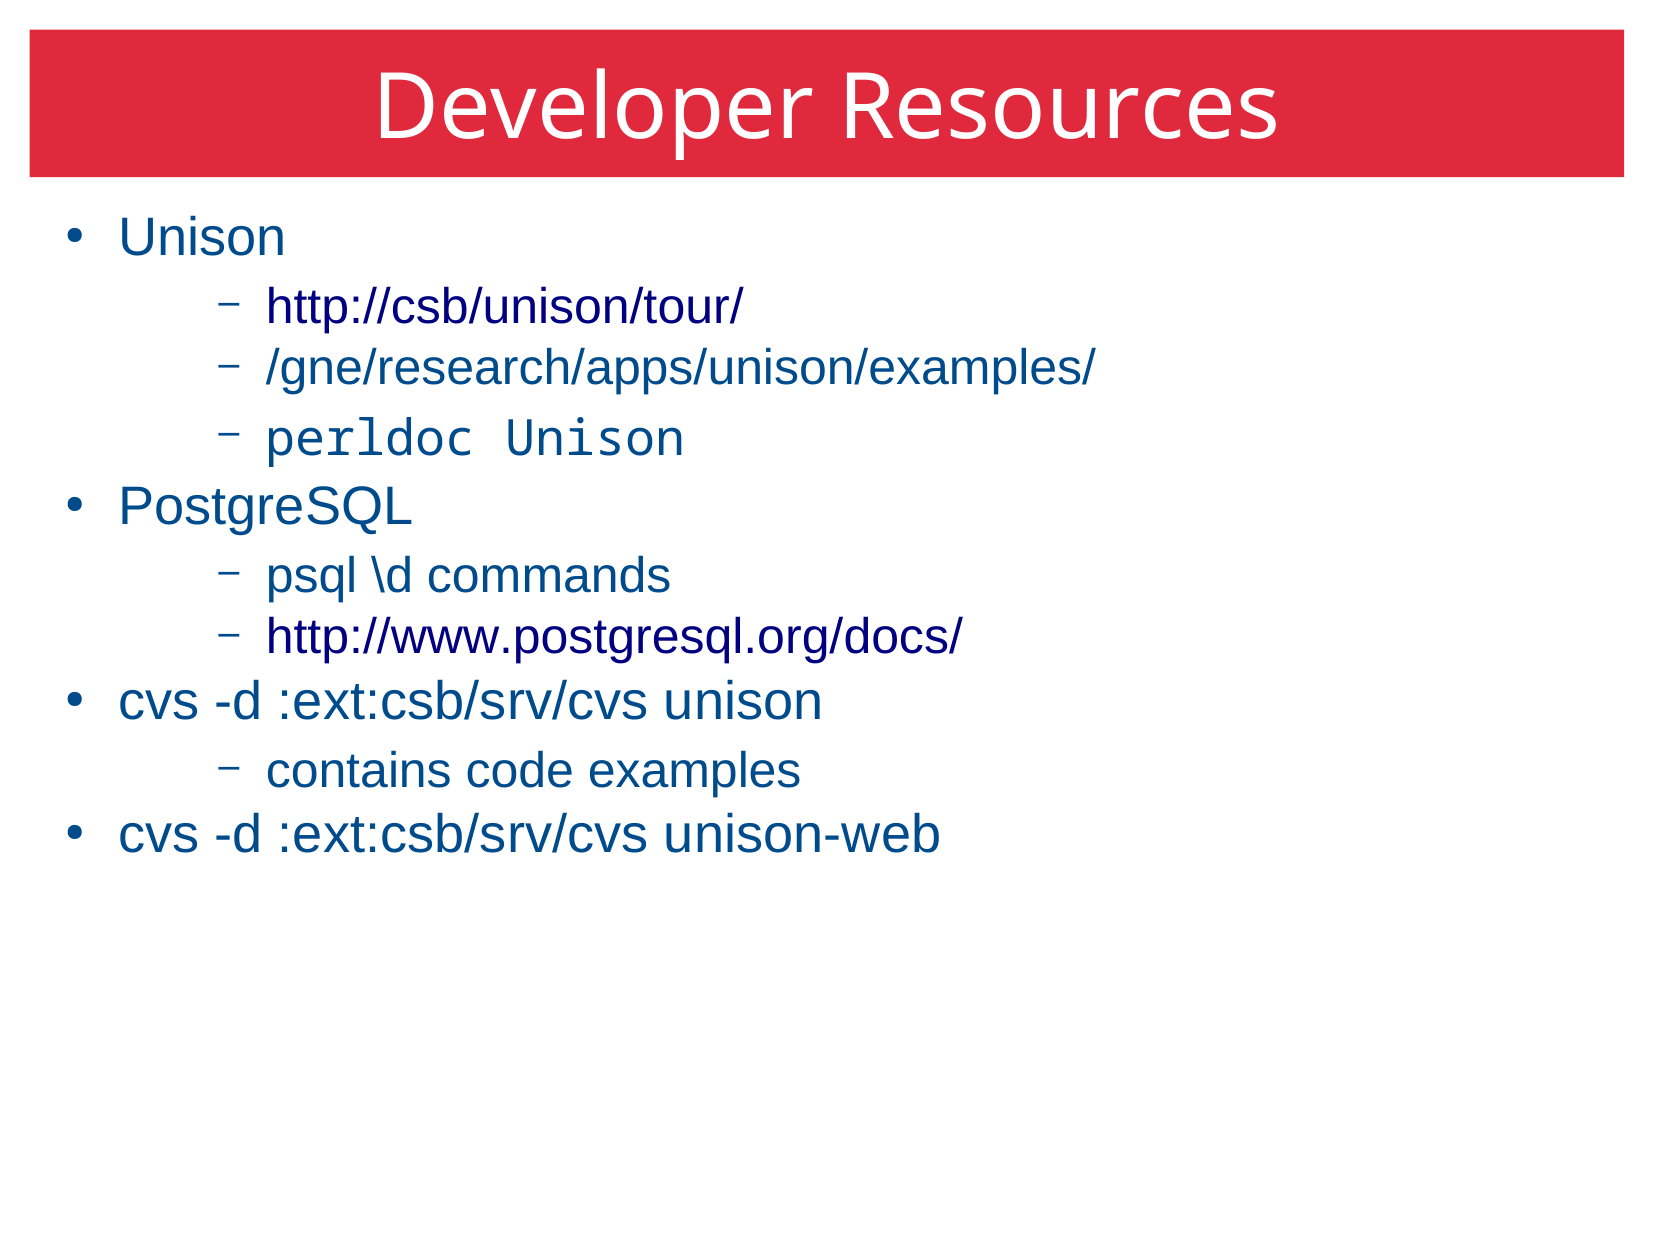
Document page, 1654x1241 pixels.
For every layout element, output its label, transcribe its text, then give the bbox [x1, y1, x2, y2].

list Unison http://csb/unison/tour/ /gne/research/apps/unison/examples/ perldoc Unison PostgreSQL psql \d commands http://www.postgresql.org/docs/ cvs -d :ext:csb/srv/cvs unison contains code examples cvs -d :ext:csb/srv/cvs unison-web [29, 206, 1625, 1152]
title Developer Resources [29, 29, 1625, 178]
